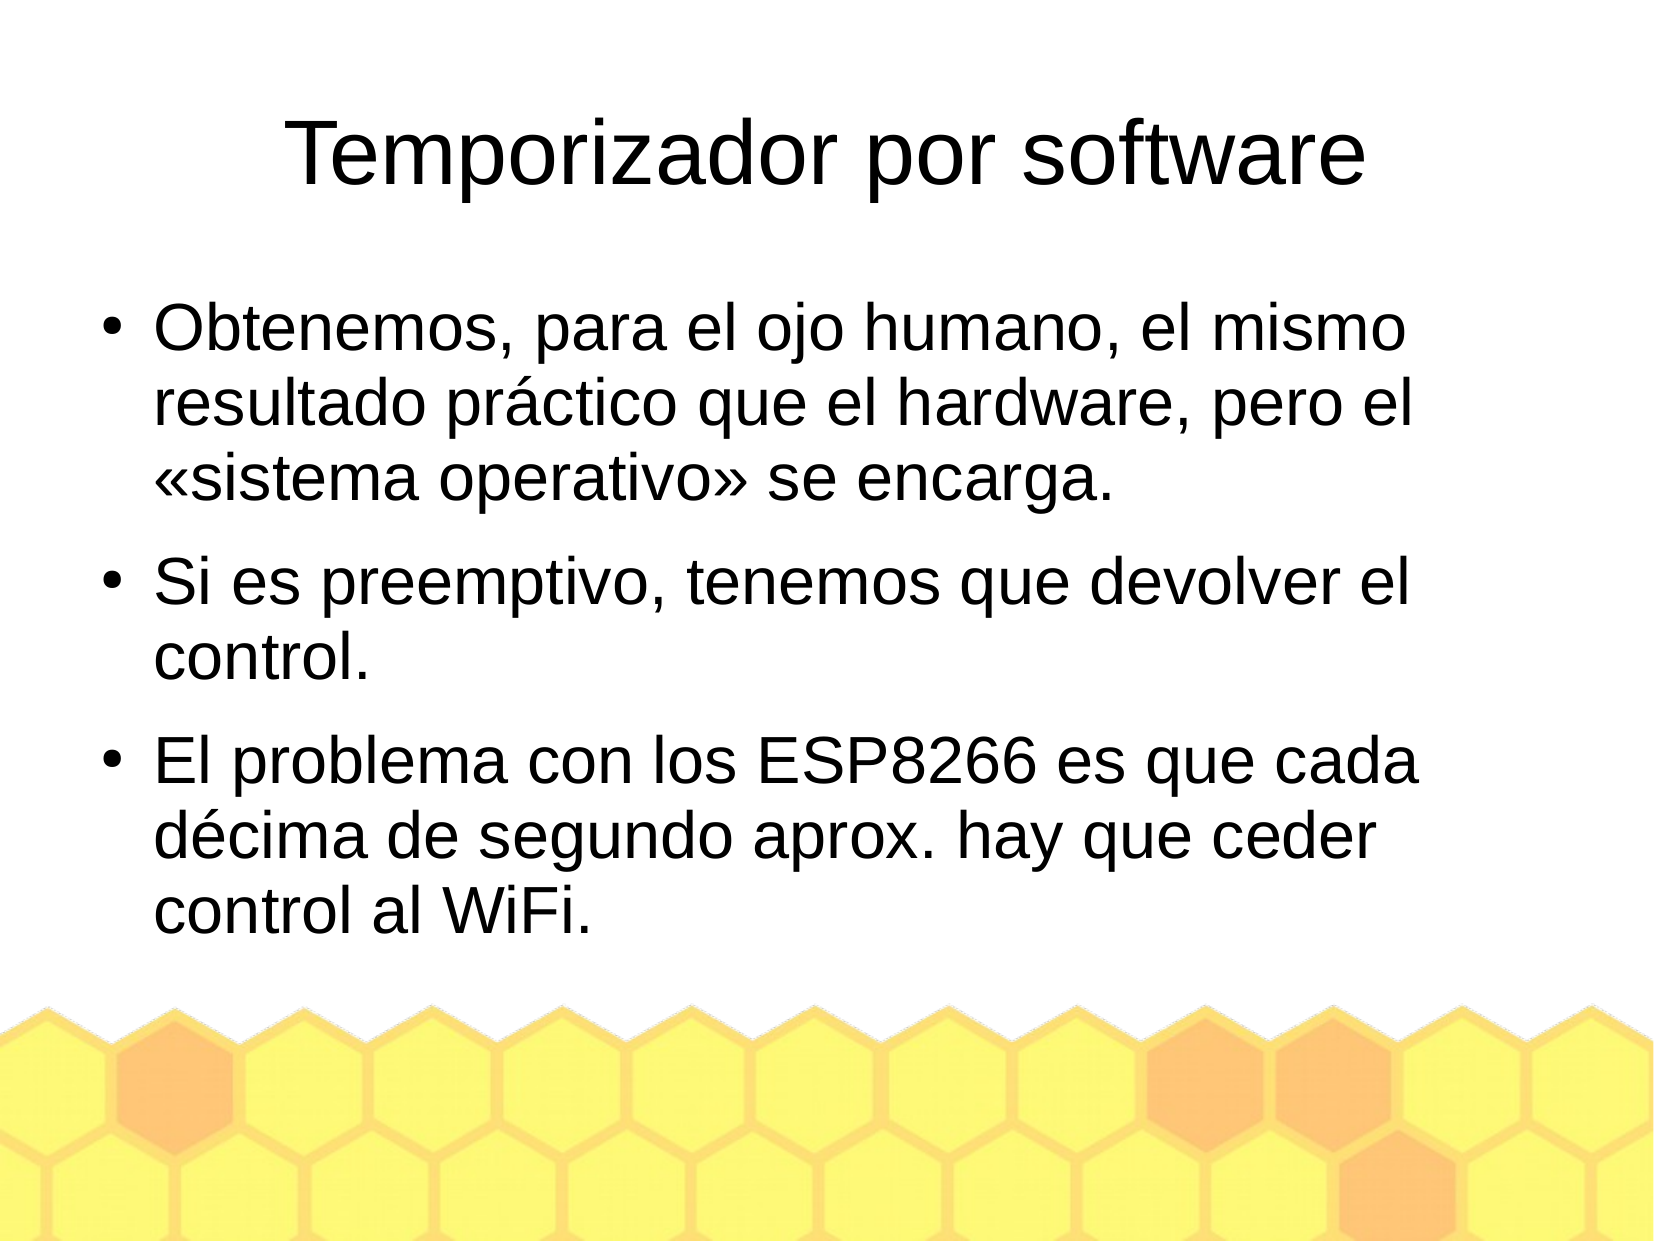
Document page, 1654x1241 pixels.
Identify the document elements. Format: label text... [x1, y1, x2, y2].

title Temporizador por software [82, 49, 1571, 257]
picture [0, 1001, 1654, 1241]
list Obtenemos, para el ojo humano, el mismo resultado práctico que el hardware, pero el «sistema operativo» se encarga. Si es preemptivo, tenemos que devolver el control. El problema con los ESP8266 es que cada décima de segundo aprox. hay que ceder control al WiFi. [82, 290, 1571, 1010]
